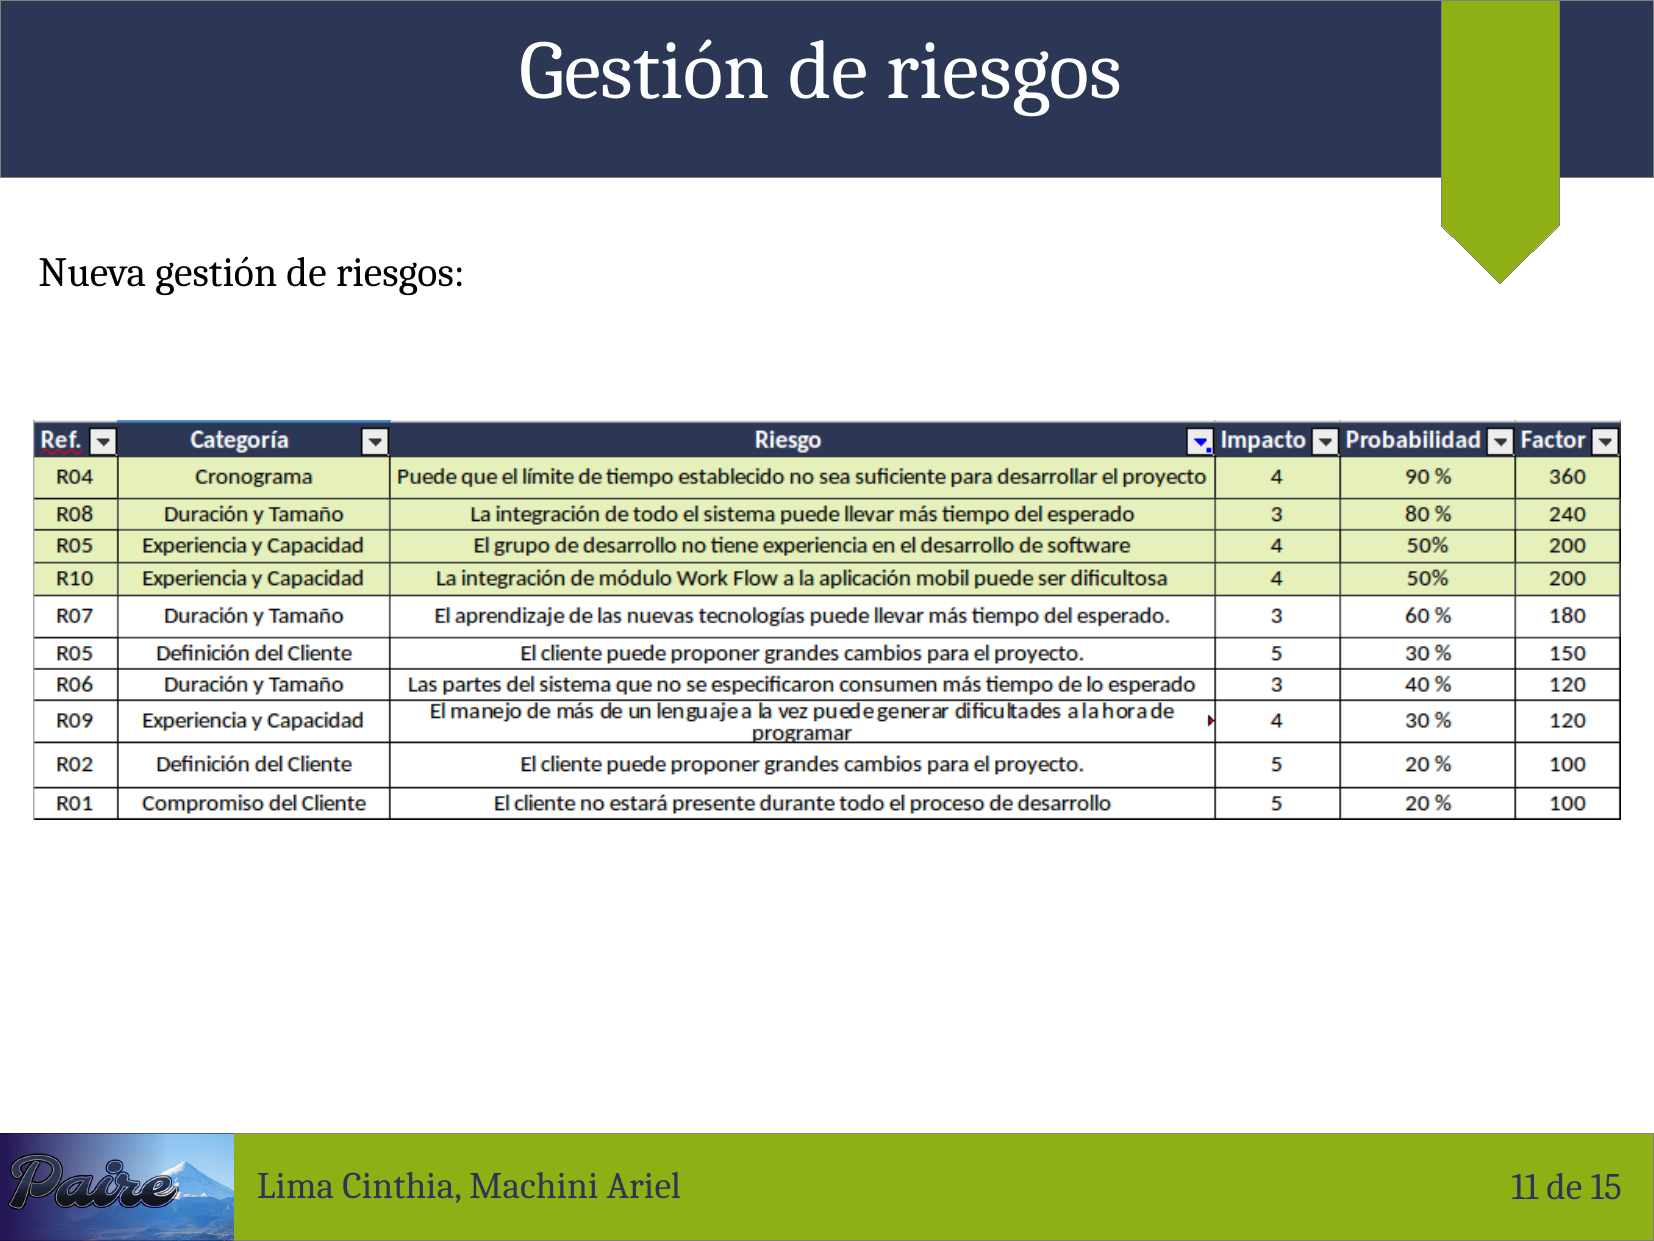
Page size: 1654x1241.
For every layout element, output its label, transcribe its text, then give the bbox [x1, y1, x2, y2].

text_box Lima Cinthia, Machini Ariel [242, 1157, 715, 1217]
text_box [234, 1133, 1654, 1241]
picture [0, 1133, 234, 1241]
text_box <number> de 15 [1488, 1158, 1654, 1241]
text_box Gestión de riesgos [342, 15, 1300, 130]
text_box [0, 0, 1654, 284]
text_box Nueva gestión de riesgos: [23, 241, 1442, 355]
picture [33, 420, 1621, 821]
